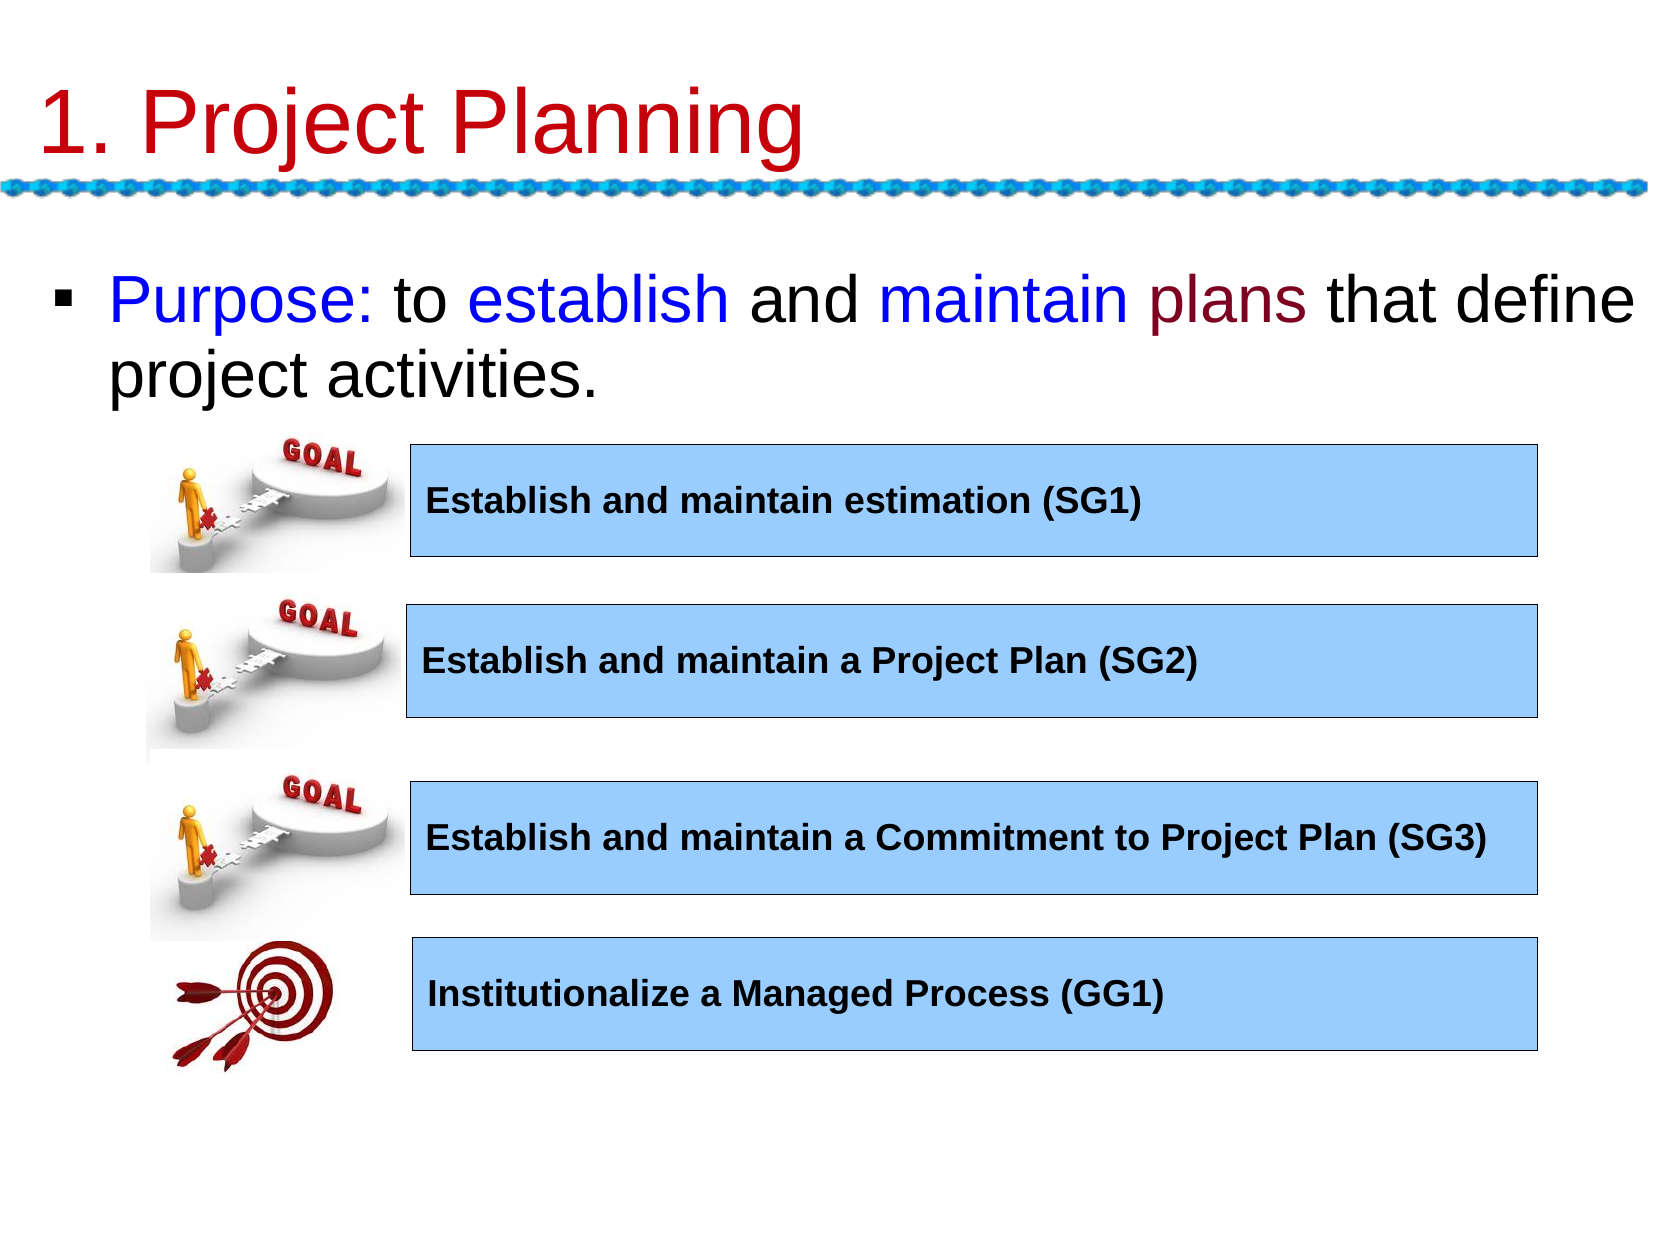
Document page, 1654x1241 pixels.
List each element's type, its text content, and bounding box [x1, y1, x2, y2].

text_box Establish and maintain a Commitment to Project Plan (SG3) [410, 781, 1538, 895]
text_box Establish and maintain a Project Plan (SG2) [406, 604, 1538, 718]
picture [0, 178, 37, 199]
picture [146, 412, 405, 1088]
title 1. Project Planning [37, 37, 1651, 208]
text_box Establish and maintain estimation (SG1) [410, 444, 1538, 557]
text_box Institutionalize a Managed Process (GG1) [412, 937, 1538, 1051]
list Purpose: to establish and maintain plans that define project activities. [37, 262, 1651, 1163]
